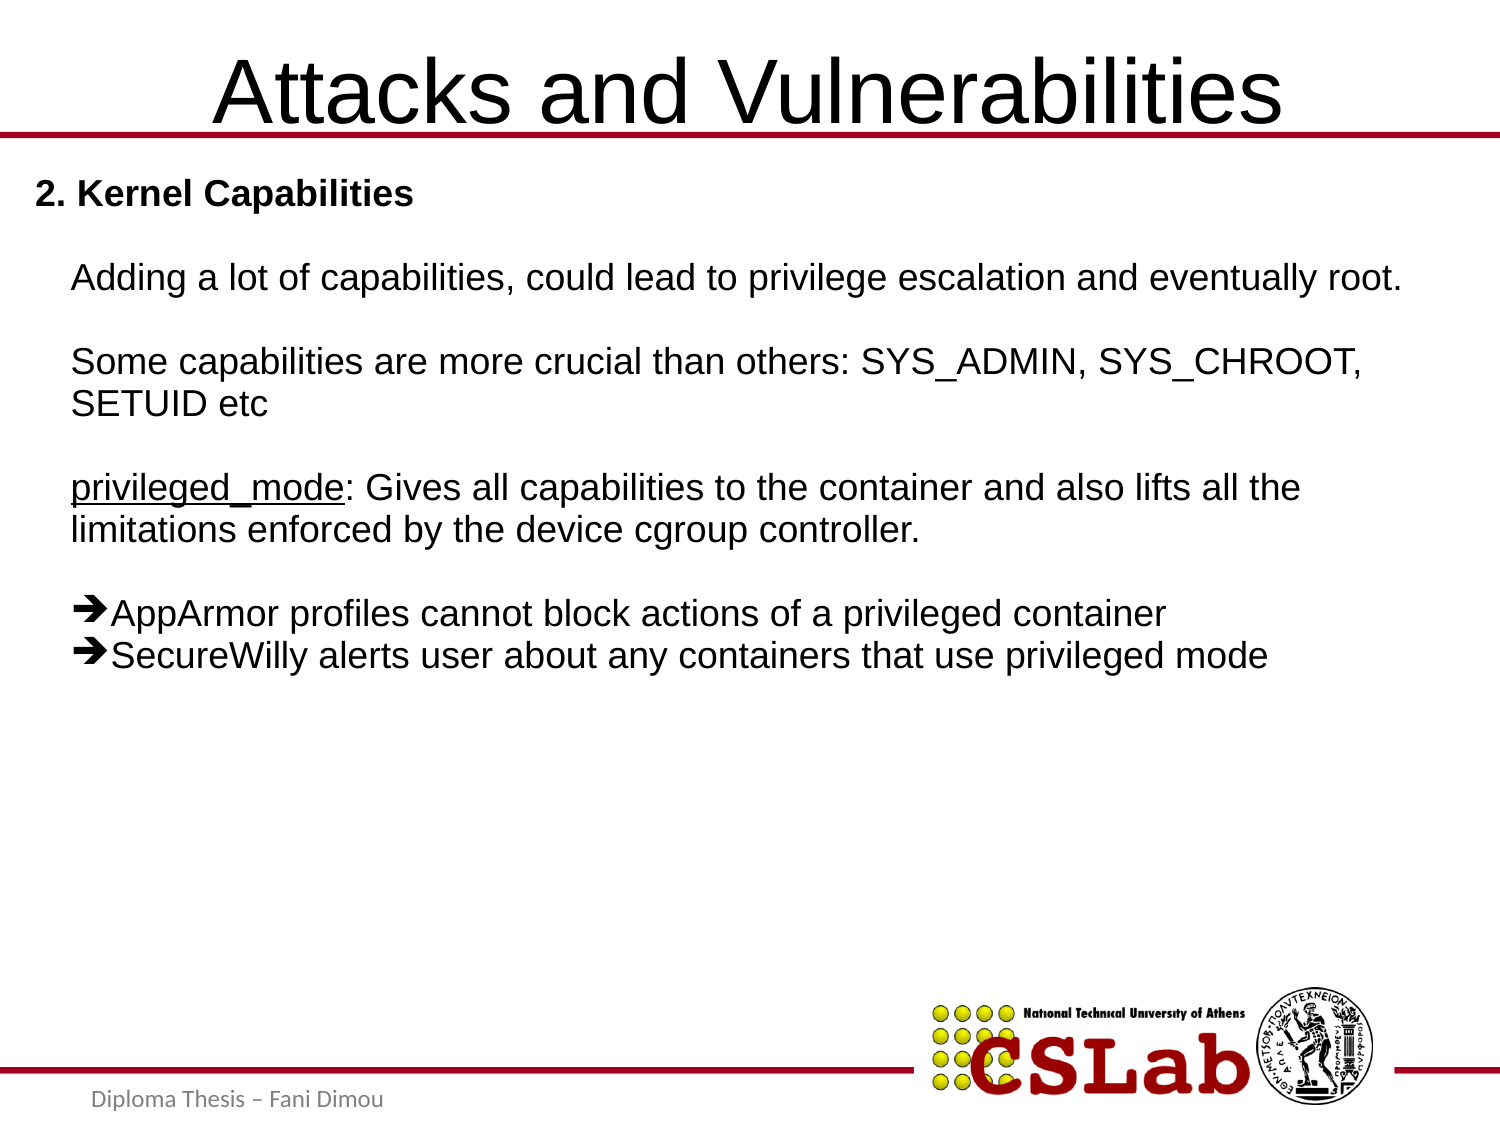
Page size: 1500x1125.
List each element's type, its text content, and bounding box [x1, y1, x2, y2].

text_box Attacks and Vulnerabilities [74, 0, 1425, 164]
text_box 2. Kernel Capabilities Adding a lot of capabilities, could lead to privilege escalation and eventually root. Some capabilities are more crucial than others: SYS_ADMIN, SYS_CHROOT, SETUID etc privileged_mode: Gives all capabilities to the container and also lifts all the limitations enforced by the device cgroup controller. AppArmor profiles cannot block actions of a privileged container SecureWilly alerts user about any containers that use privileged mode [0, 164, 1471, 780]
picture [925, 987, 1373, 1105]
